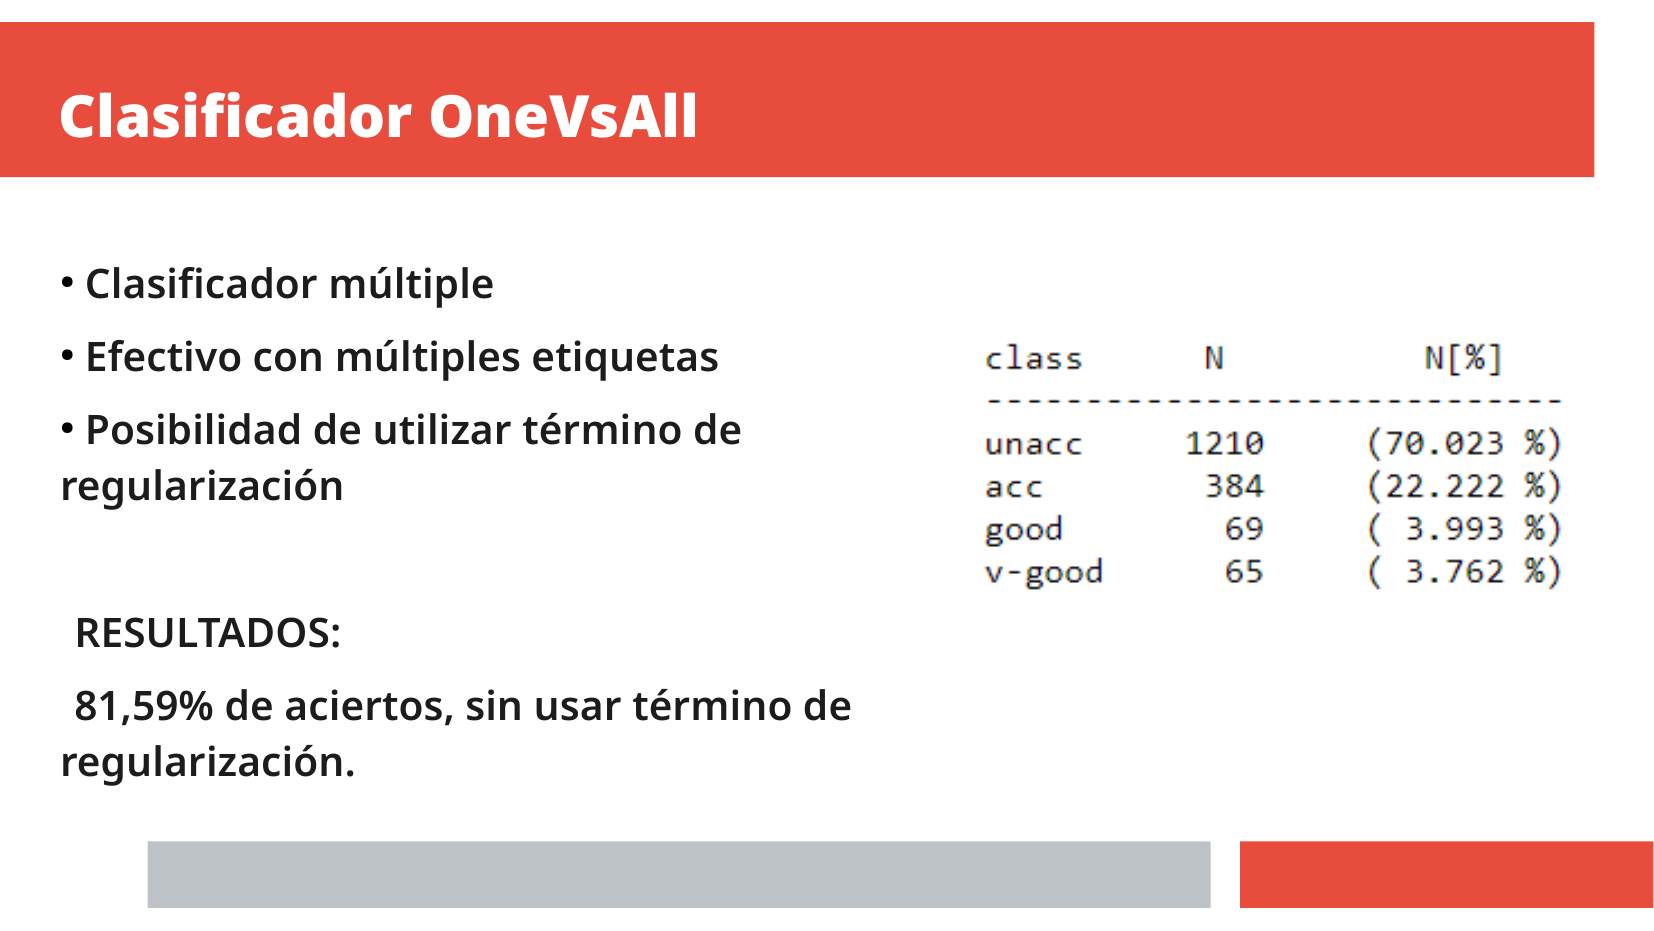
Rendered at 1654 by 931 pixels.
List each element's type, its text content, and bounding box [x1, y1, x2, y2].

picture [936, 311, 1606, 619]
list Clasificador múltiple Efectivo con múltiples etiquetas Posibilidad de utilizar término de regularización RESULTADOS: 81,59% de aciertos, sin usar término de regularización. [60, 255, 931, 732]
title Clasificador OneVsAll [59, 44, 1595, 156]
